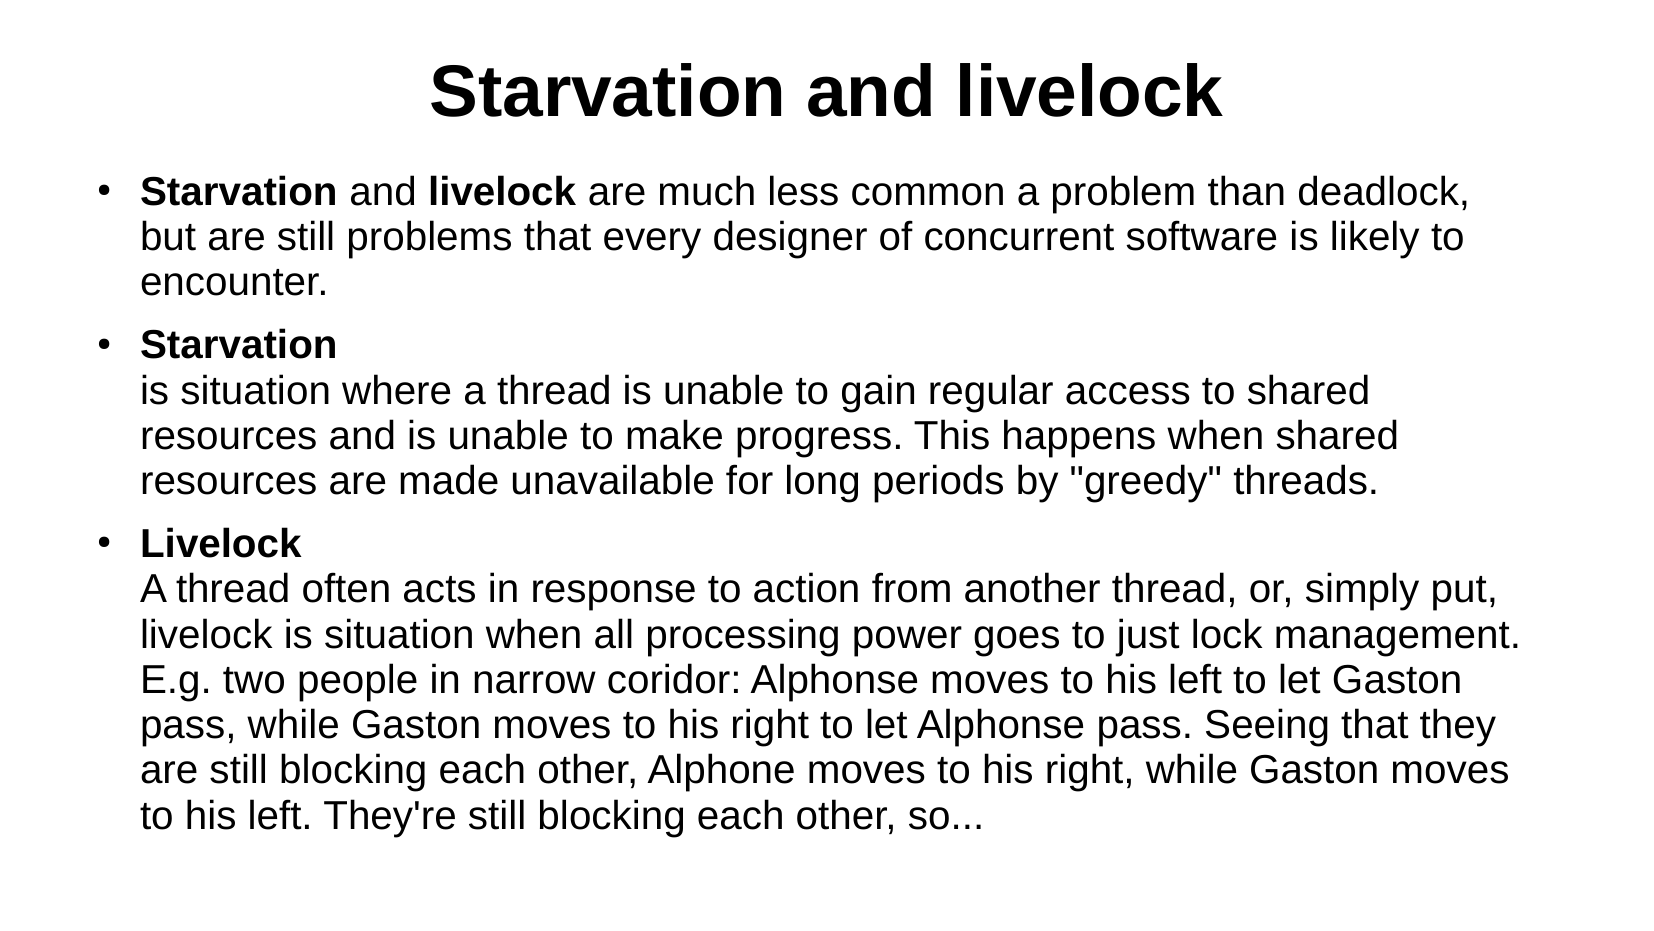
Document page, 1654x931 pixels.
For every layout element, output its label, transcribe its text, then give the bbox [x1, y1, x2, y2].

list Starvation and livelock are much less common a problem than deadlock, but are still problems that every designer of concurrent software is likely to encounter. Starvation is situation where a thread is unable to gain regular access to shared resources and is unable to make progress. This happens when shared resources are made unavailable for long periods by "greedy" threads. Livelock A thread often acts in response to action from another thread, or, simply put, livelock is situation when all processing power goes to just lock management. E.g. two people in narrow coridor: Alphonse moves to his left to let Gaston pass, while Gaston moves to his right to let Alphonse pass. Seeing that they are still blocking each other, Alphone moves to his right, while Gaston moves to his left. They're still blocking each other, so... [82, 168, 1538, 889]
title Starvation and livelock [82, 37, 1571, 147]
